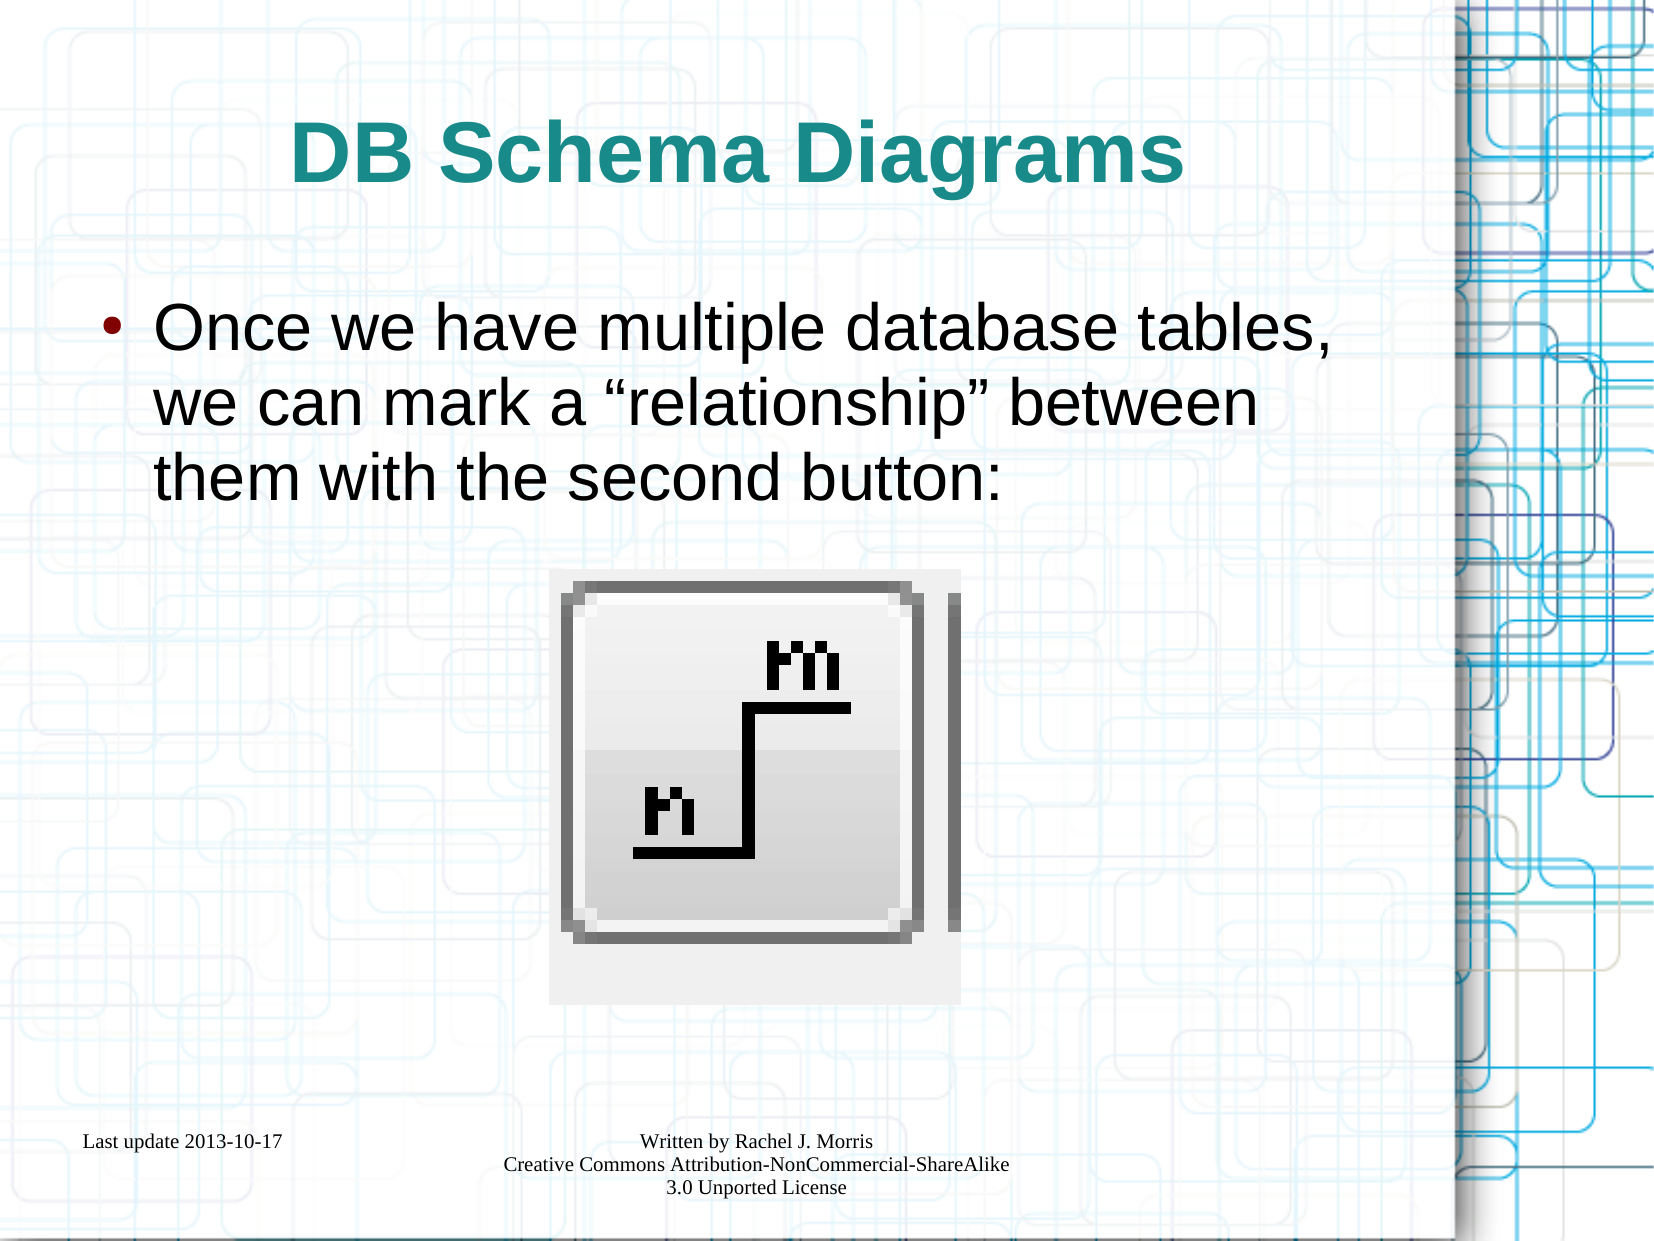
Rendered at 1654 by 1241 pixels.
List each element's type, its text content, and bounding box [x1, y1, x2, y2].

list Once we have multiple database tables, we can mark a “relationship” between them with the second button: [82, 290, 1418, 1010]
picture [0, 0, 1654, 1241]
title DB Schema Diagrams [59, 49, 1418, 257]
